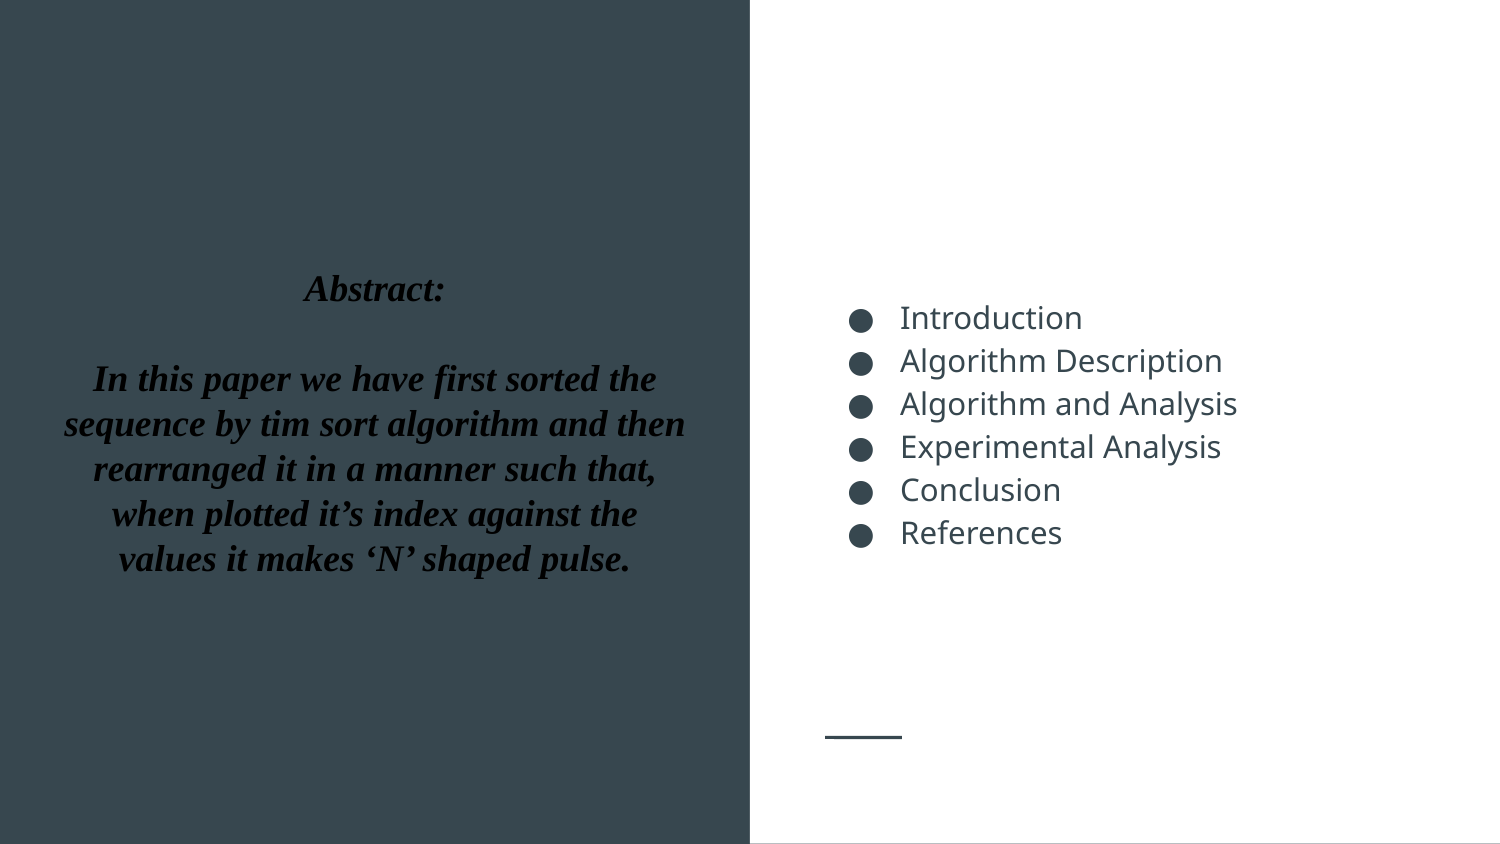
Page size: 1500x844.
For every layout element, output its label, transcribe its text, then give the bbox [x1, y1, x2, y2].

list Introduction Algorithm Description Algorithm and Analysis Experimental Analysis Conclusion References [810, 118, 1440, 725]
title Abstract: In this paper we have first sorted the sequence by tim sort algorithm and then rearranged it in a manner such that, when plotted it’s index against the values it makes ‘N’ shaped pulse. [43, 313, 708, 530]
